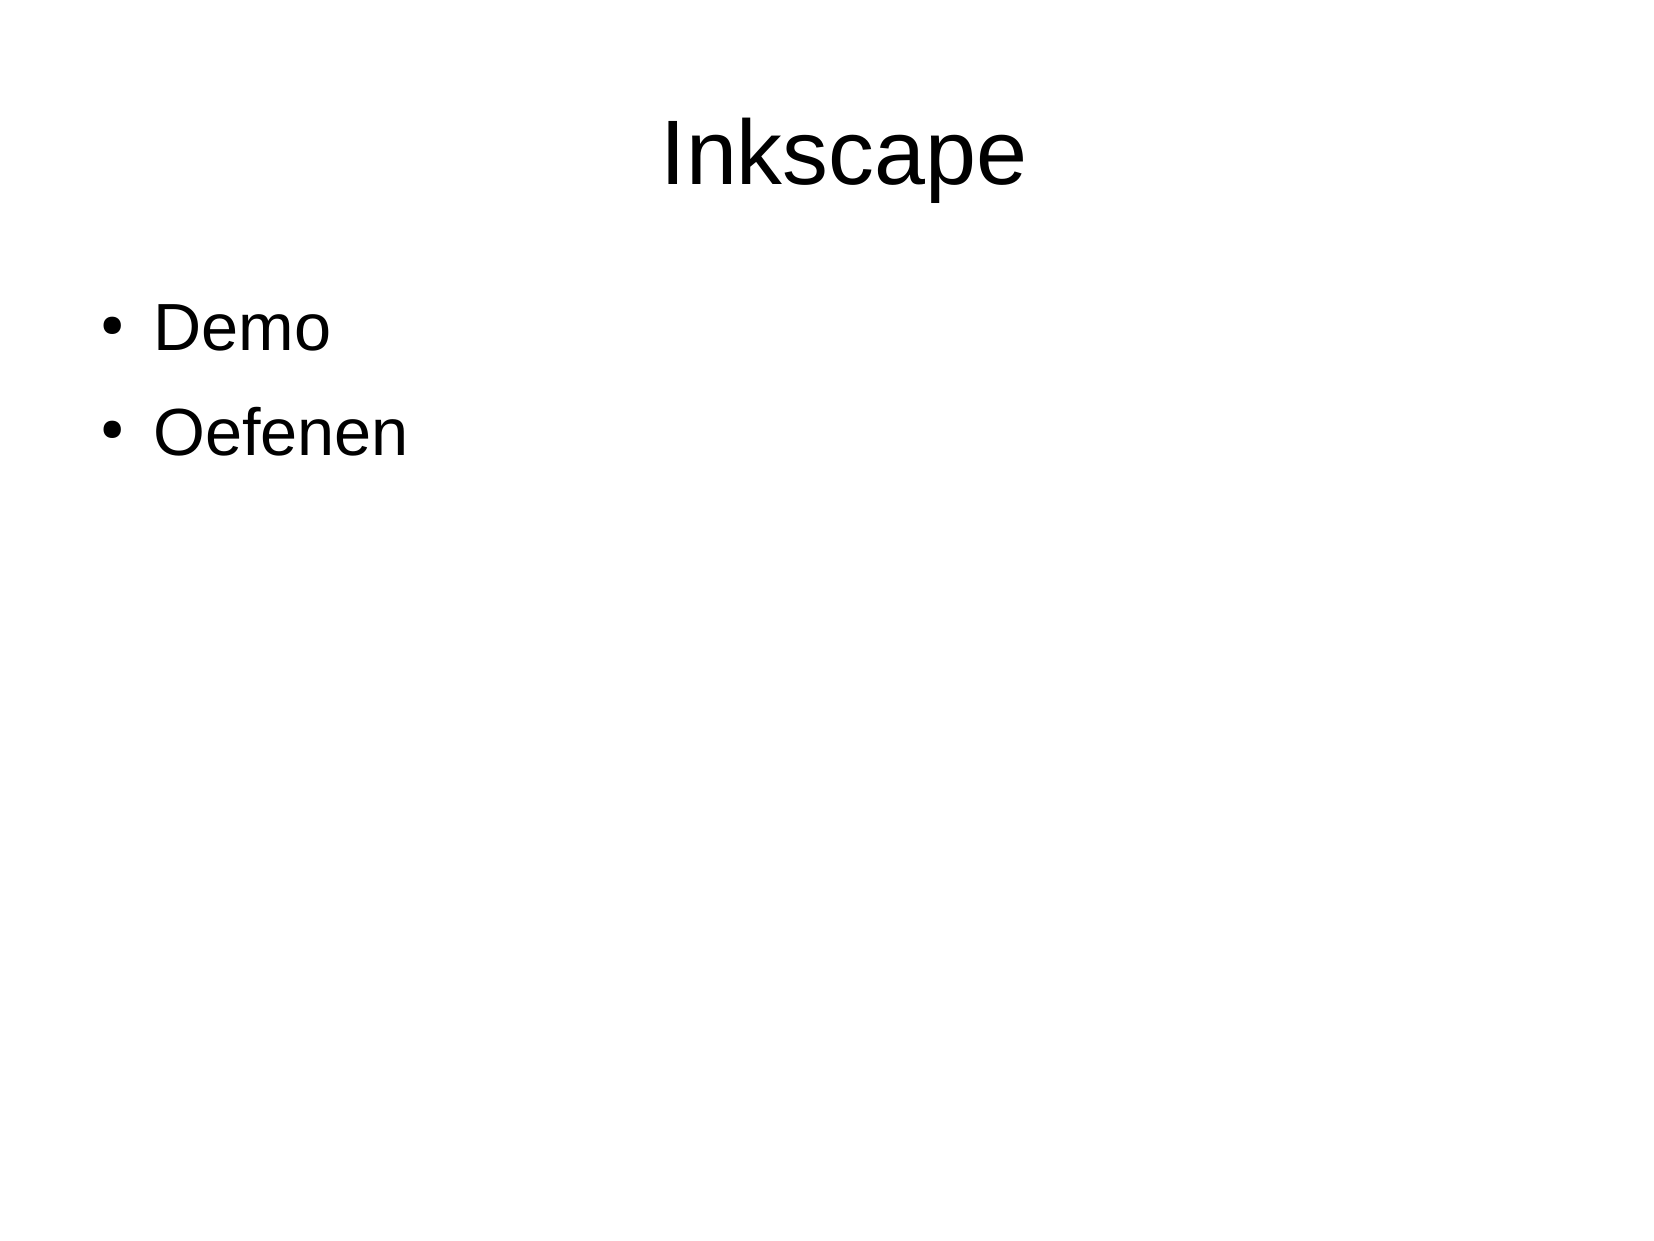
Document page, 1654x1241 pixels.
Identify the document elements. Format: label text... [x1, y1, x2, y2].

list Demo Oefenen [82, 290, 1571, 1010]
title Inkscape [82, 49, 1571, 257]
